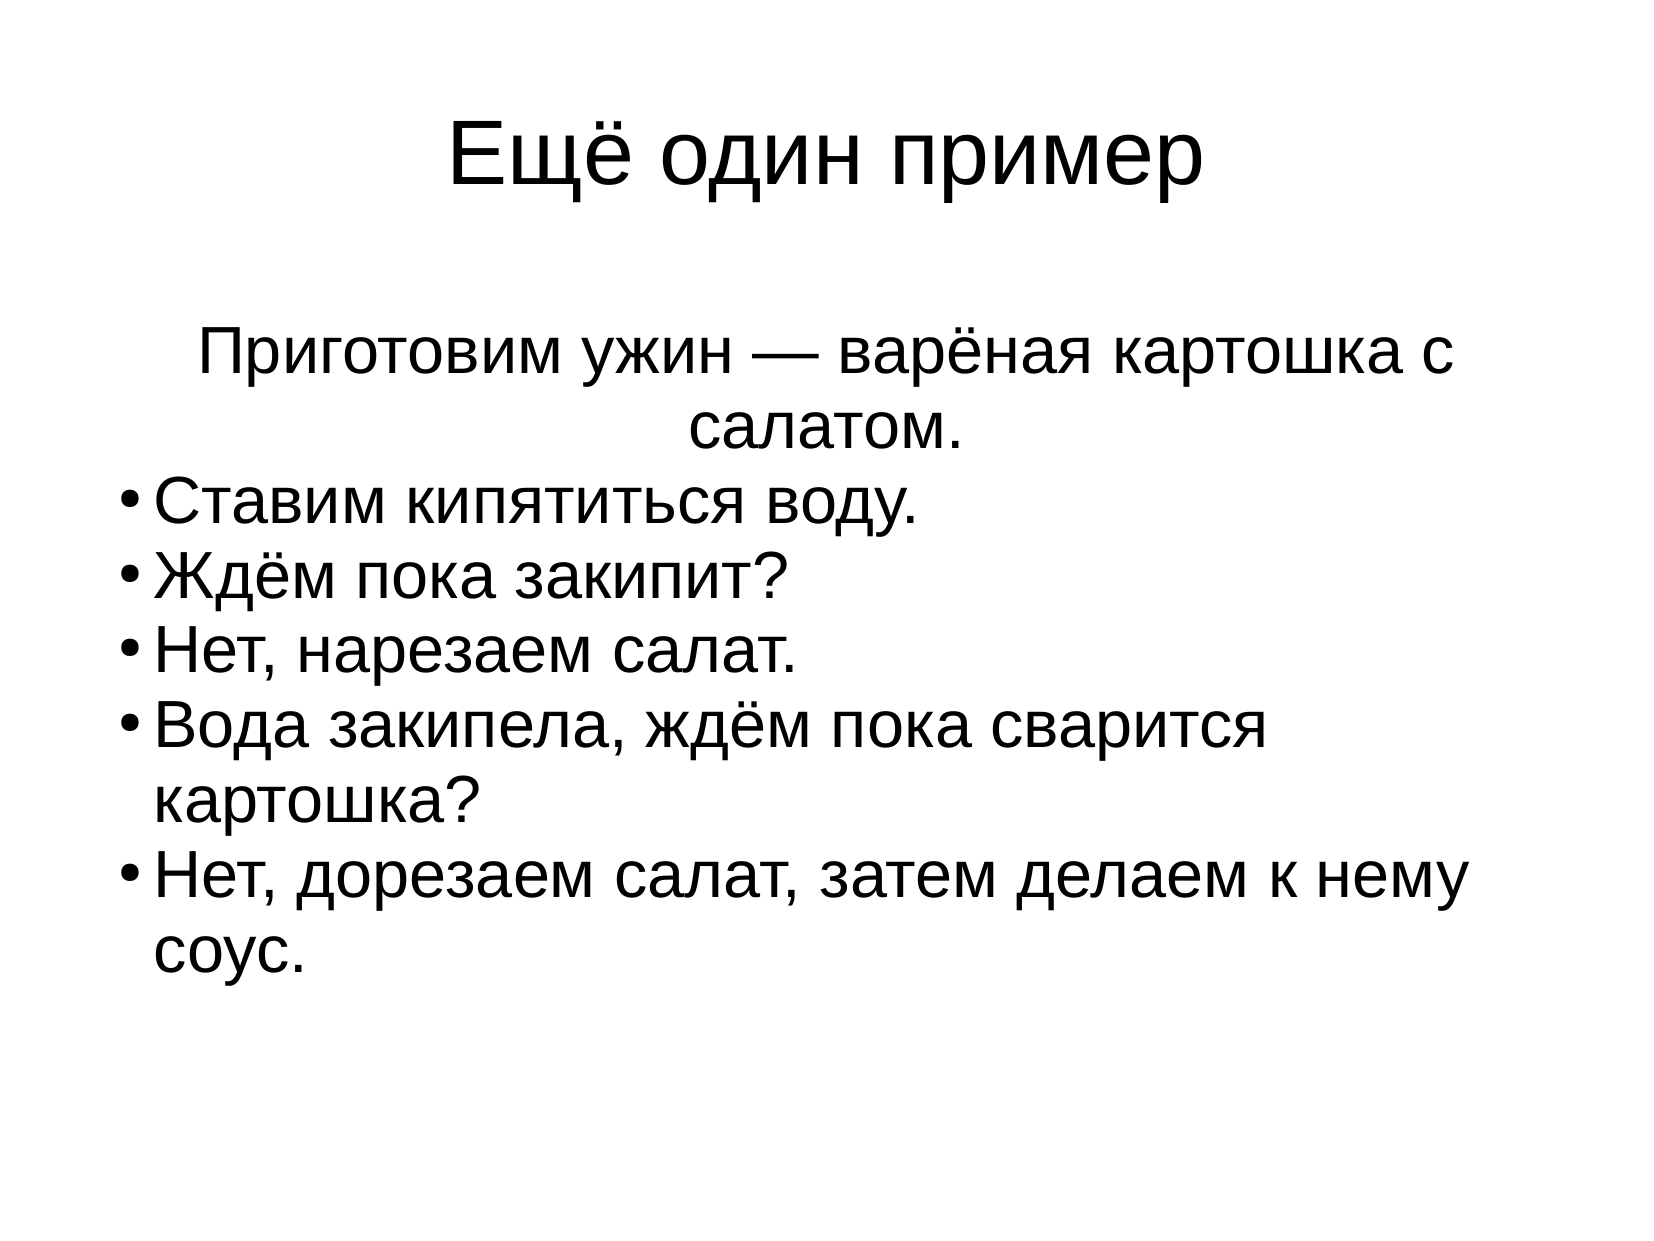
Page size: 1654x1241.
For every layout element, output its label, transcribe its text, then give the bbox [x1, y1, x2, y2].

subtitle Приготовим ужин — варёная картошка с салатом. Ставим кипятиться воду. Ждём пока закипит? Нет, нарезаем салат. Вода закипела, ждём пока сварится картошка? Нет, дорезаем салат, затем делаем к нему соус. [82, 290, 1571, 1010]
title Ещё один пример [82, 49, 1571, 257]
